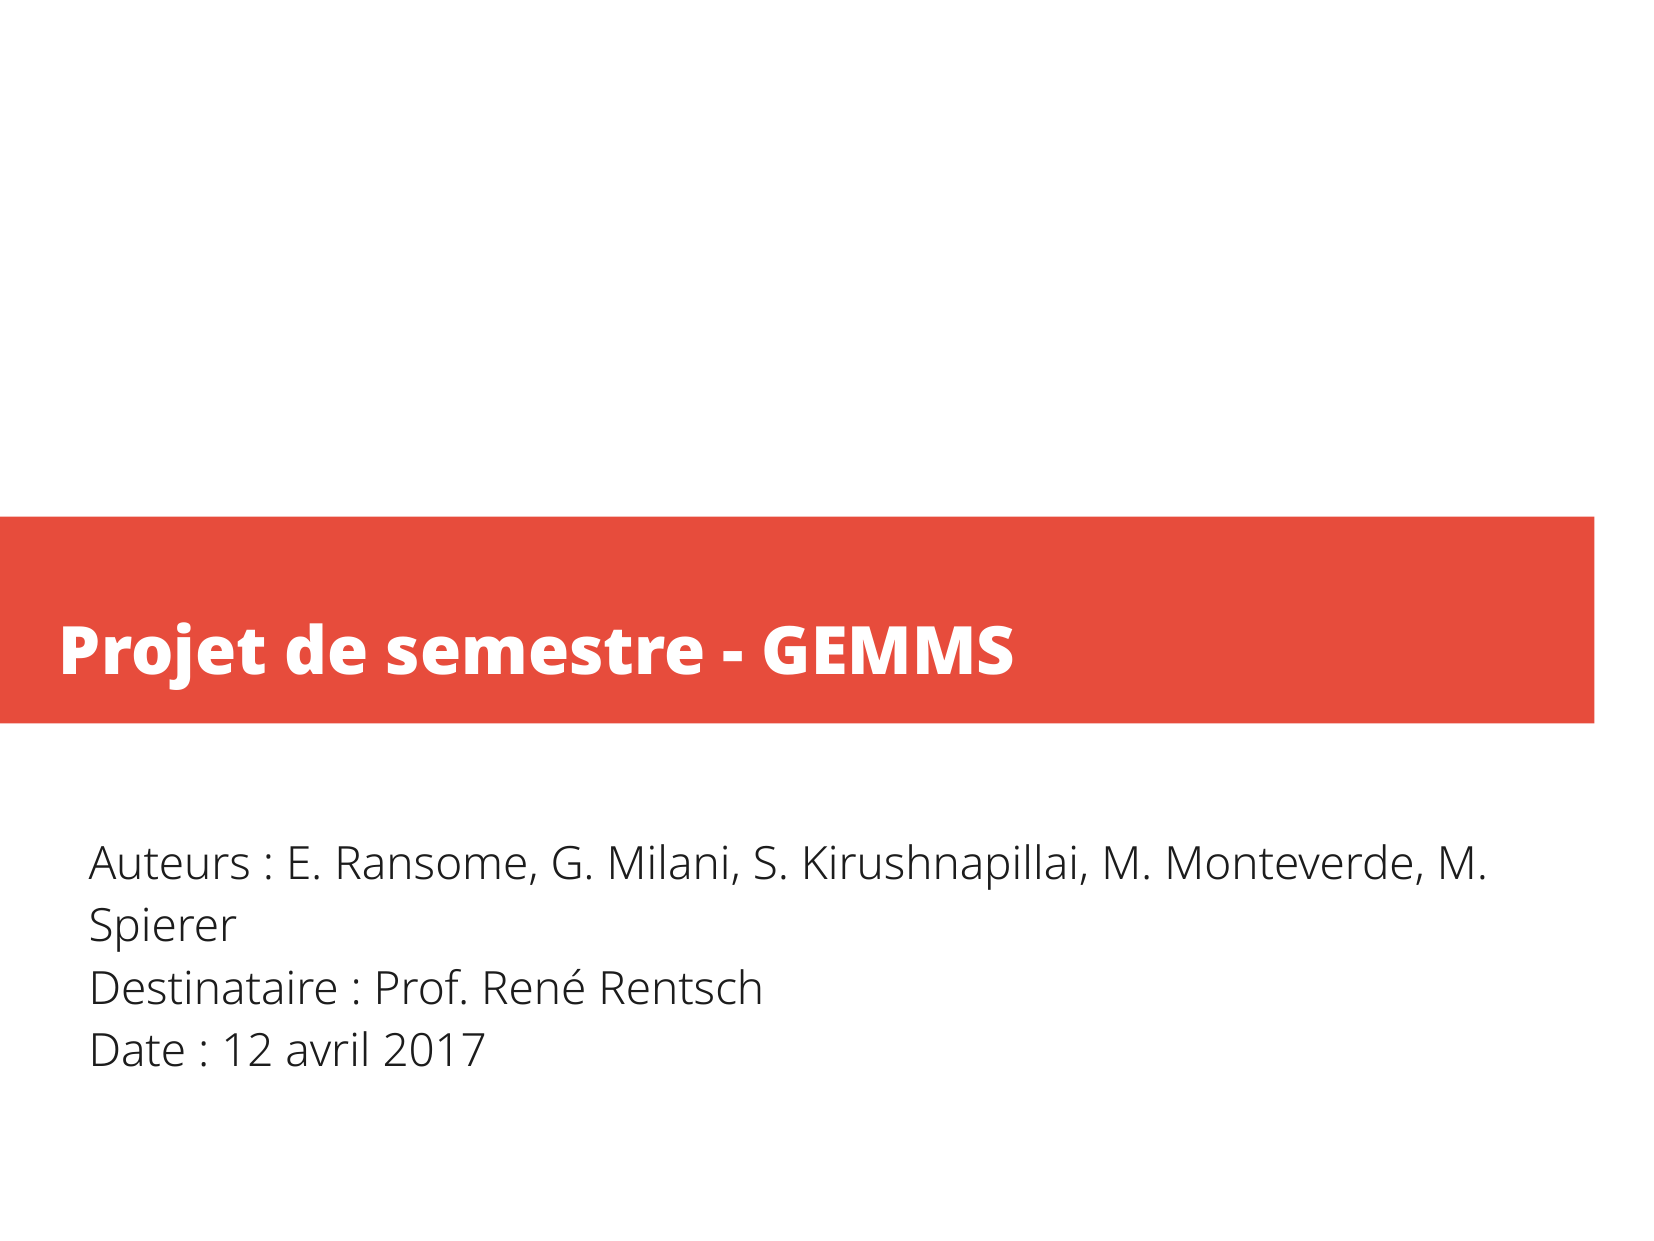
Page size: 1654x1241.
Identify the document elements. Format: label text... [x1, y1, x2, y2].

subtitle Auteurs : E. Ransome, G. Milani, S. Kirushnapillai, M. Monteverde, M. Spierer Destinataire : Prof. René Rentsch Date : 12 avril 2017 [88, 767, 1595, 1182]
title Projet de semestre - GEMMS [59, 546, 1595, 694]
